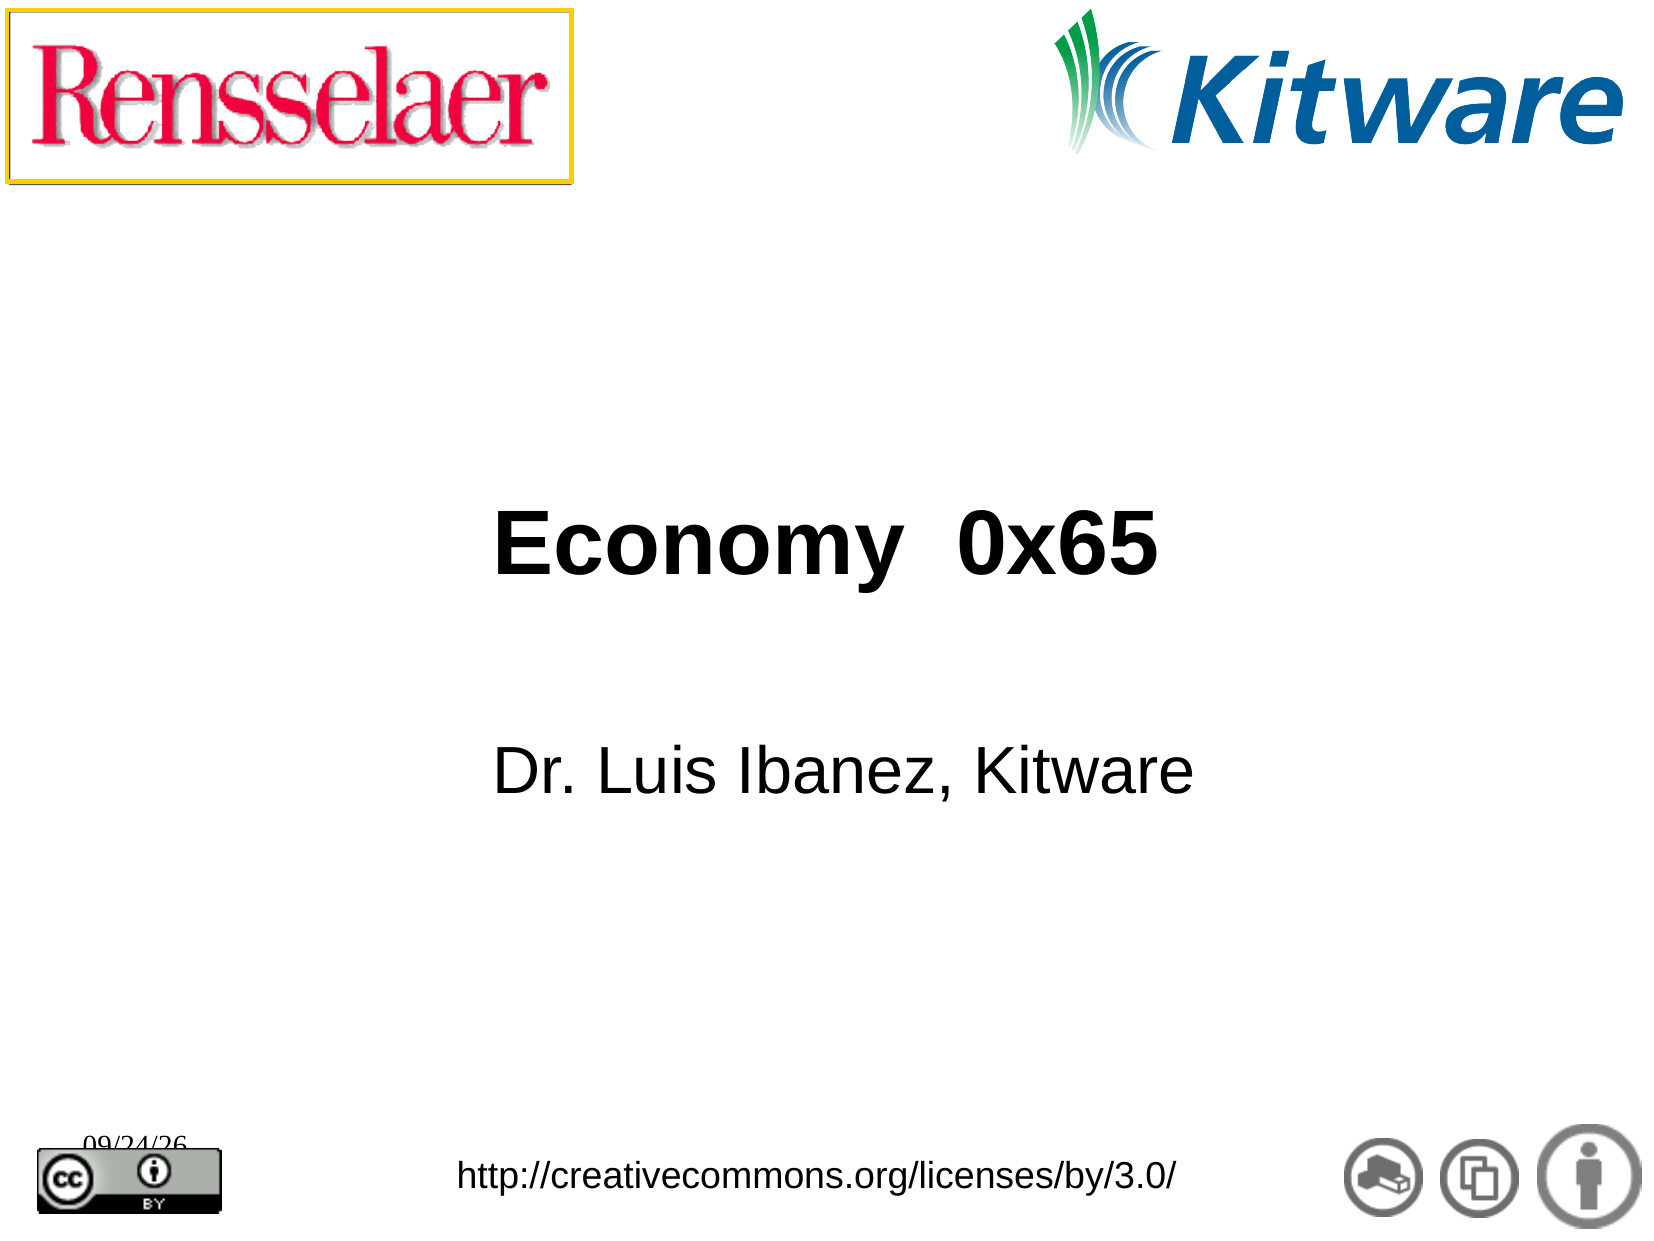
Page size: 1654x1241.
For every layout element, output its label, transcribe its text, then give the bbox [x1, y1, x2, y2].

picture [1440, 1139, 1519, 1218]
picture [2, 6, 572, 190]
picture [9, 12, 569, 179]
picture [1537, 1124, 1642, 1230]
title Economy 0x65 [82, 446, 1571, 639]
picture [1344, 1138, 1423, 1217]
picture [1054, 8, 1623, 155]
subtitle Dr. Luis Ibanez, Kitware [82, 669, 1571, 871]
text_box http://creativecommons.org/licenses/by/3.0/ [412, 1146, 1221, 1204]
picture [37, 1148, 222, 1214]
